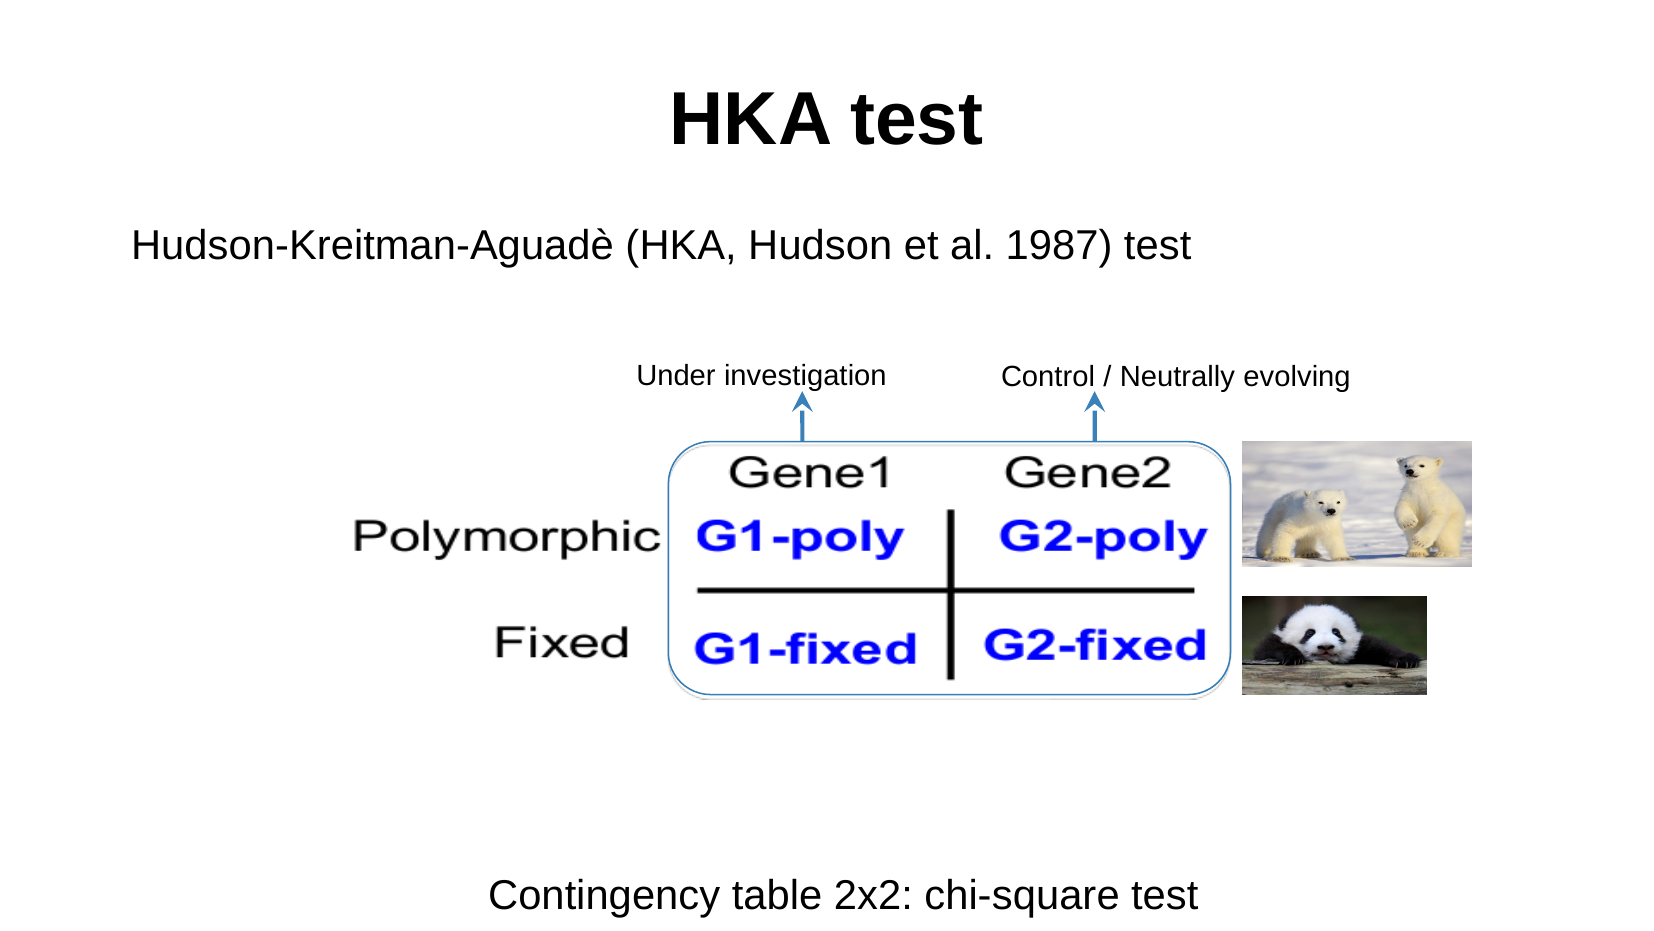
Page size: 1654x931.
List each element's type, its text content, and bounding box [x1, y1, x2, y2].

list Hudson-Kreitman-Aguadè (HKA, Hudson et al. 1987) test Contingency table 2x2: chi-square test [82, 203, 1571, 817]
picture [670, 443, 1229, 693]
picture [1097, 429, 1472, 695]
picture [317, 429, 800, 695]
text_box Under investigation [621, 348, 933, 391]
title HKA test [82, 37, 1571, 193]
text_box Control / Neutrally evolving [986, 349, 1408, 392]
picture [805, 429, 1092, 440]
